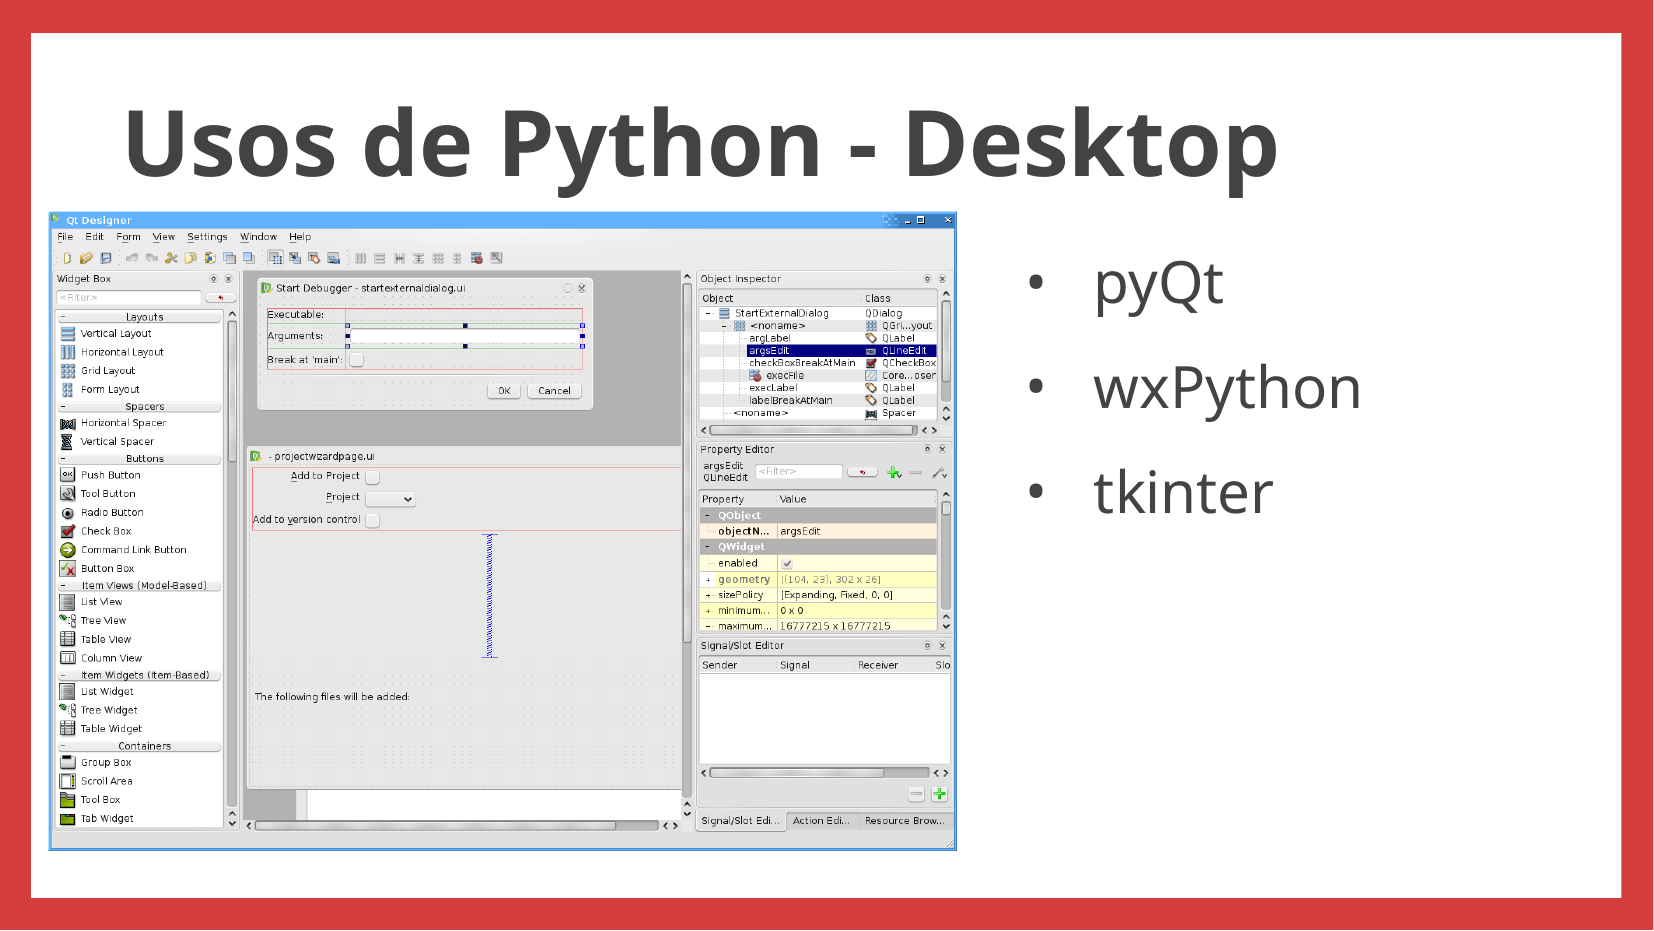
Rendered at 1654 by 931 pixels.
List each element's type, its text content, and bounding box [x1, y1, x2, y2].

list pyQt wxPython tkinter [1003, 203, 1497, 603]
picture [48, 211, 957, 851]
title Usos de Python - Desktop [106, 54, 1548, 239]
